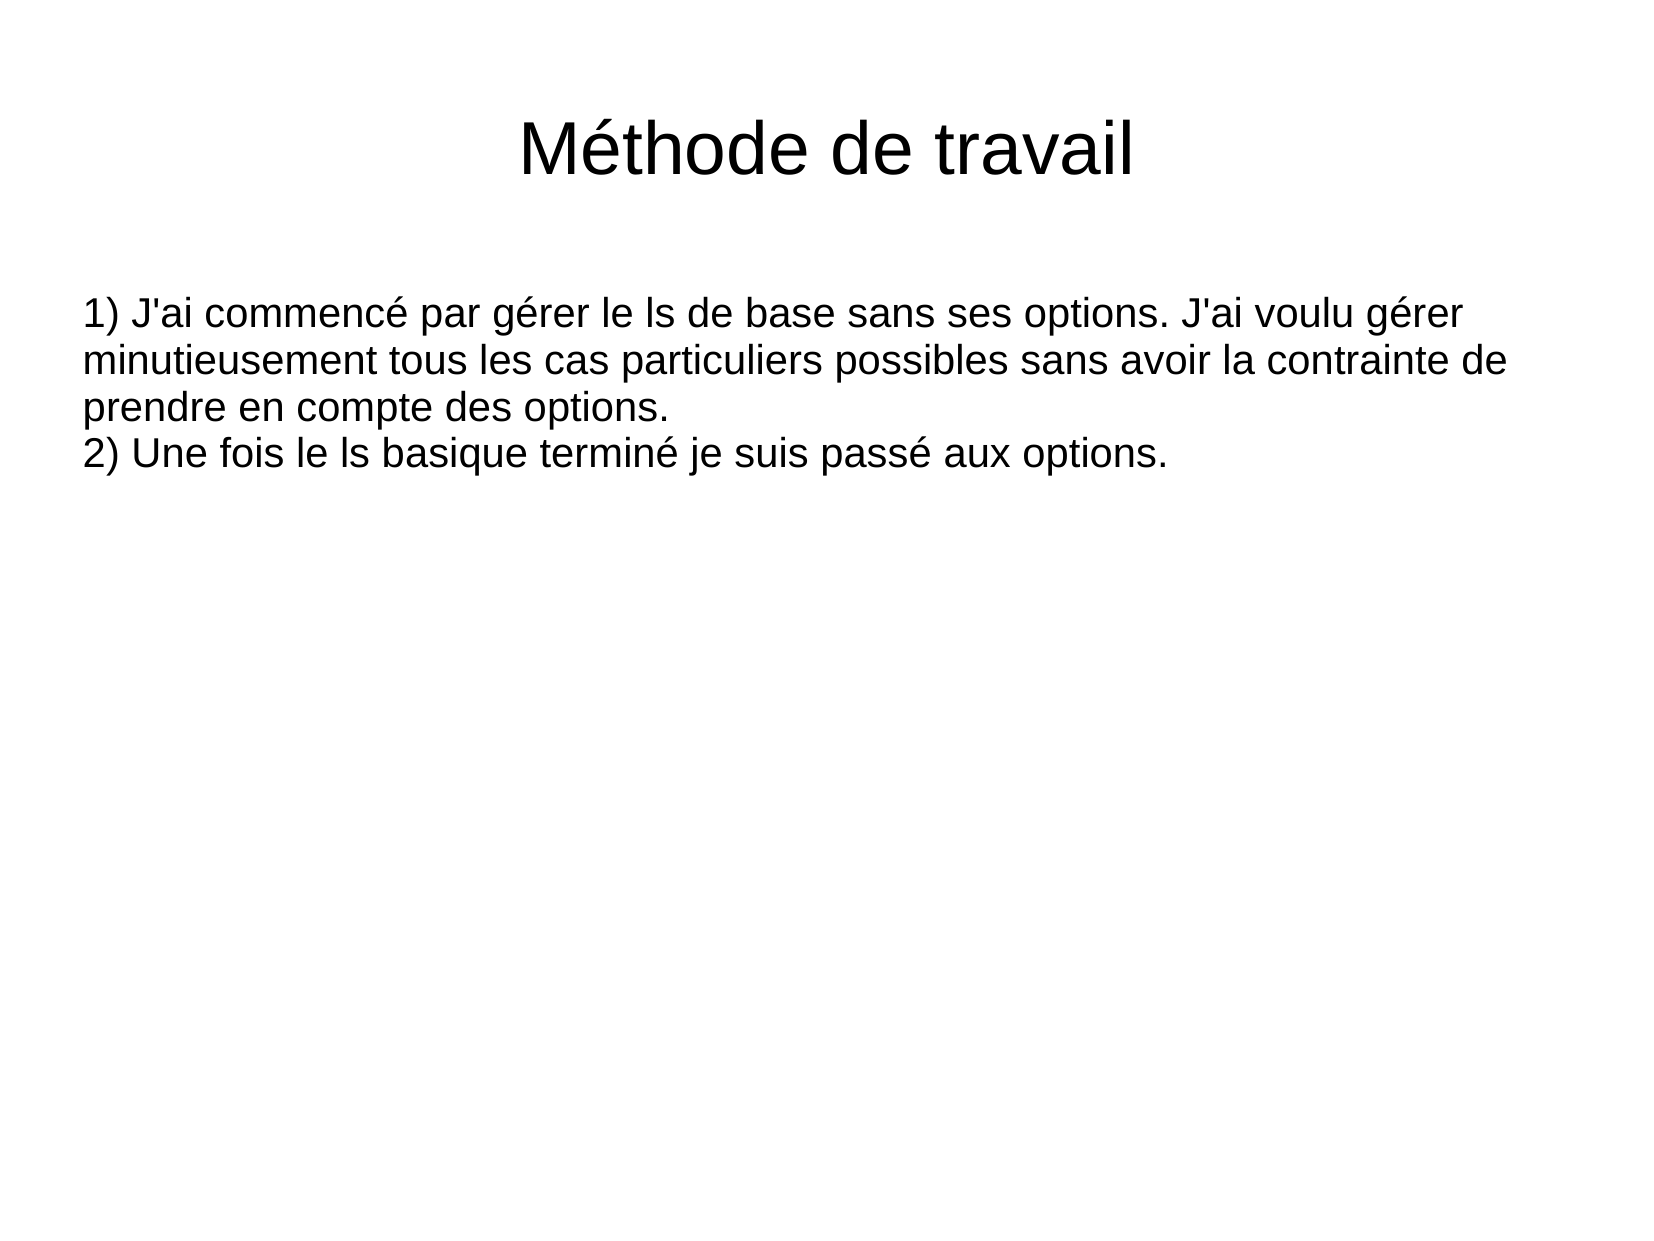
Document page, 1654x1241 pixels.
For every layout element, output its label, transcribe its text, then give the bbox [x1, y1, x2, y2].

title Méthode de travail [82, 45, 1571, 253]
text_box 1) J'ai commencé par gérer le ls de base sans ses options. J'ai voulu gérer minutieusement tous les cas particuliers possibles sans avoir la contrainte de prendre en compte des options. 2) Une fois le ls basique terminé je suis passé aux options. [82, 290, 1571, 1010]
